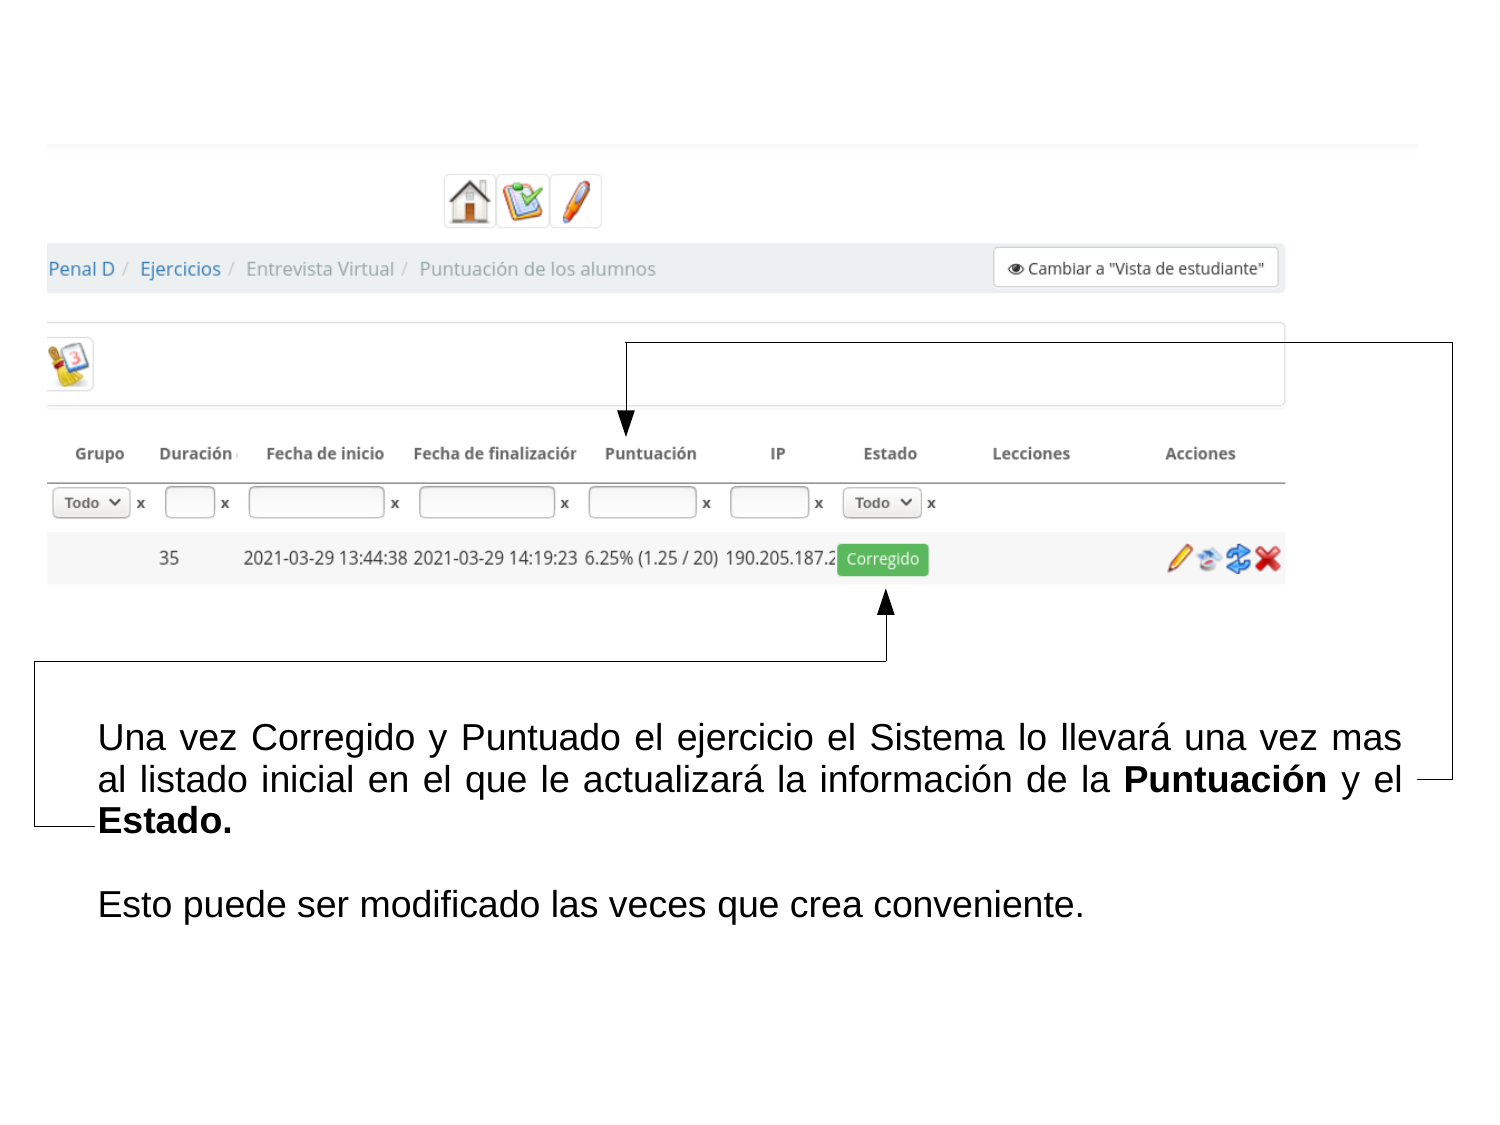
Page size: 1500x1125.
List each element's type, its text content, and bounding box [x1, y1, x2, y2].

text_box Una vez Corregido y Puntuado el ejercicio el Sistema lo llevará una vez mas al listado inicial en el que le actualizará la información de la Puntuación y el Estado. Esto puede ser modificado las veces que crea conveniente. [82, 708, 1418, 976]
picture [47, 144, 1418, 589]
